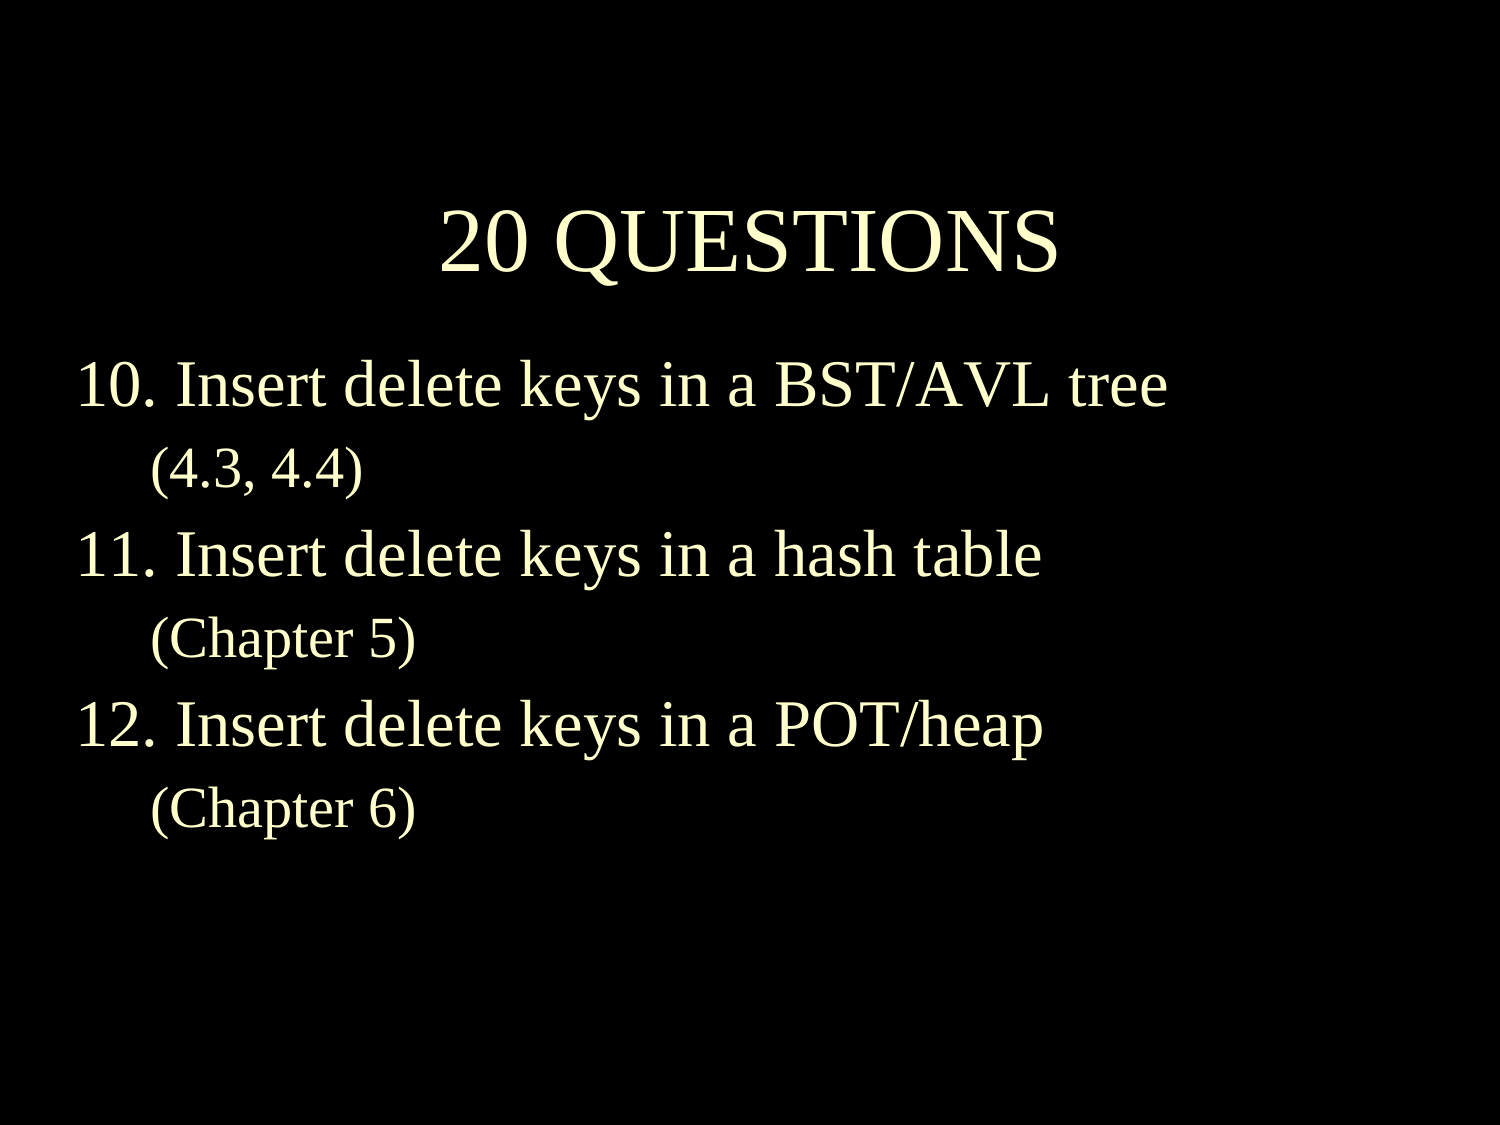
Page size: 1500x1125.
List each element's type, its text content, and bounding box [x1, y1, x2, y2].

title 20 QUESTIONS [22, 145, 1480, 336]
list 10. Insert delete keys in a BST/AVL tree (4.3, 4.4) 11. Insert delete keys in a hash table (Chapter 5) 12. Insert delete keys in a POT/heap (Chapter 6) [75, 347, 1426, 1011]
